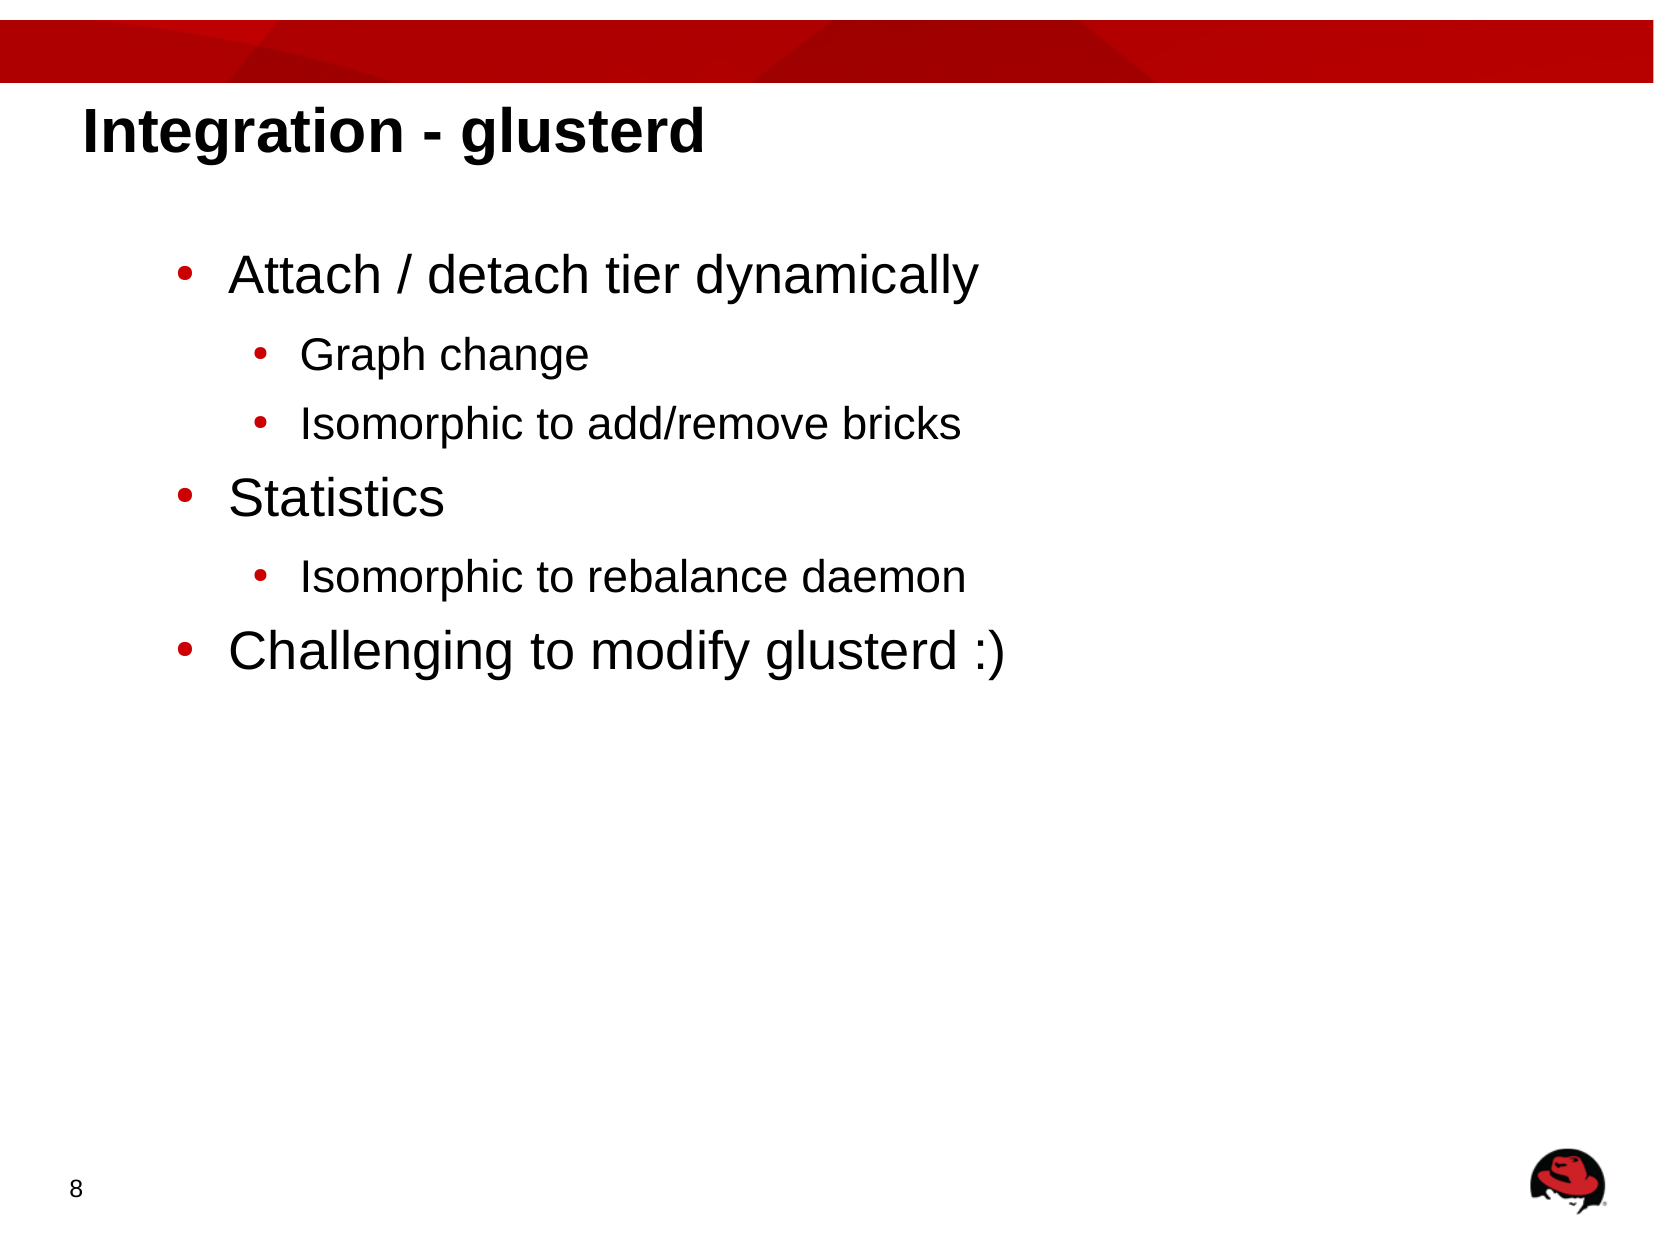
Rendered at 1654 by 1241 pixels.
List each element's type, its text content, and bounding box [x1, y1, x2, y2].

list Attach / detach tier dynamically Graph change Isomorphic to add/remove bricks Statistics Isomorphic to rebalance daemon Challenging to modify glusterd :) [86, 244, 1576, 1112]
picture [0, 20, 1654, 83]
picture [1529, 1146, 1613, 1224]
title Integration - glusterd [82, 37, 1571, 226]
